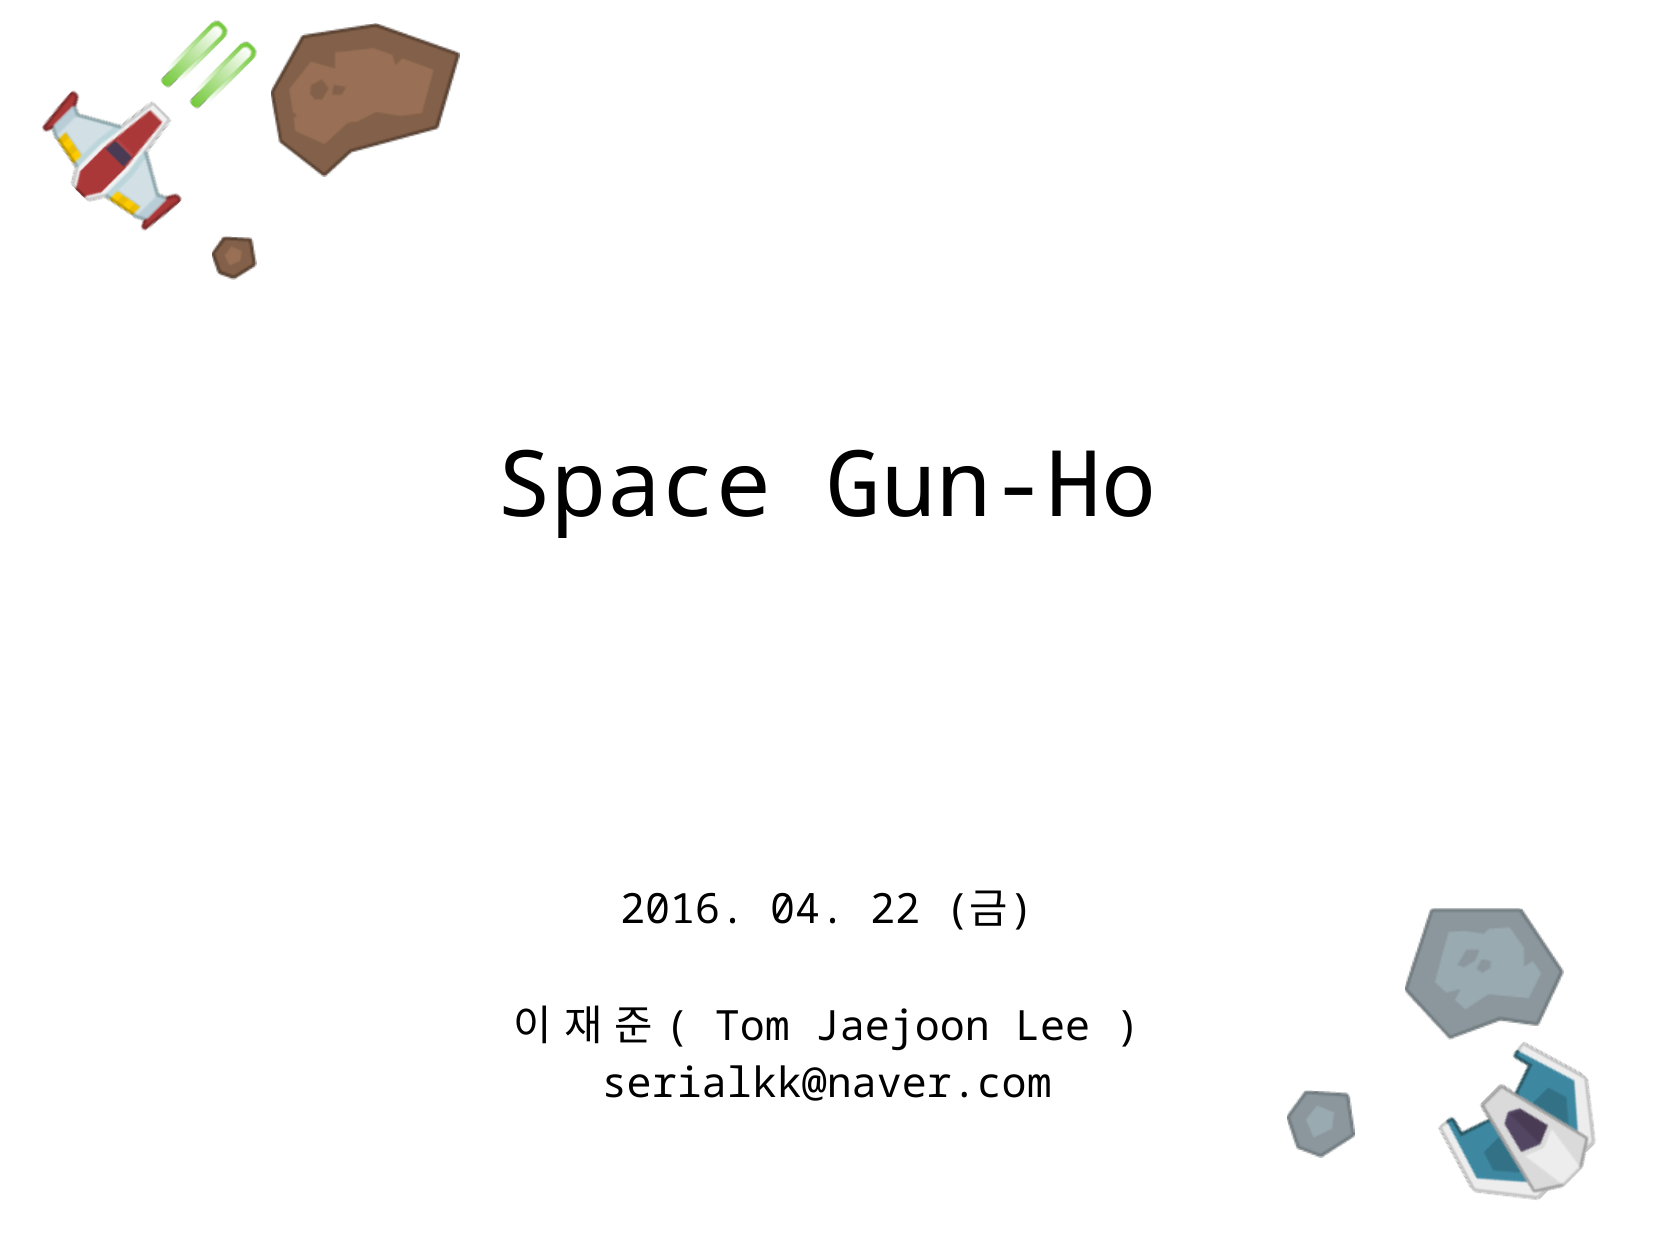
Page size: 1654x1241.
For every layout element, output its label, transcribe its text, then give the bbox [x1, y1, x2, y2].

title Space Gun-Ho [82, 377, 1571, 586]
picture [271, 23, 460, 177]
picture [1405, 908, 1630, 1235]
picture [185, 38, 260, 113]
subtitle 2016. 04. 22 (금) 이 재 준 ( Tom Jaejoon Lee ) serialkk@naver.com [82, 779, 1571, 1241]
picture [1287, 1090, 1355, 1158]
picture [24, 55, 217, 249]
picture [212, 236, 257, 280]
picture [156, 17, 231, 92]
